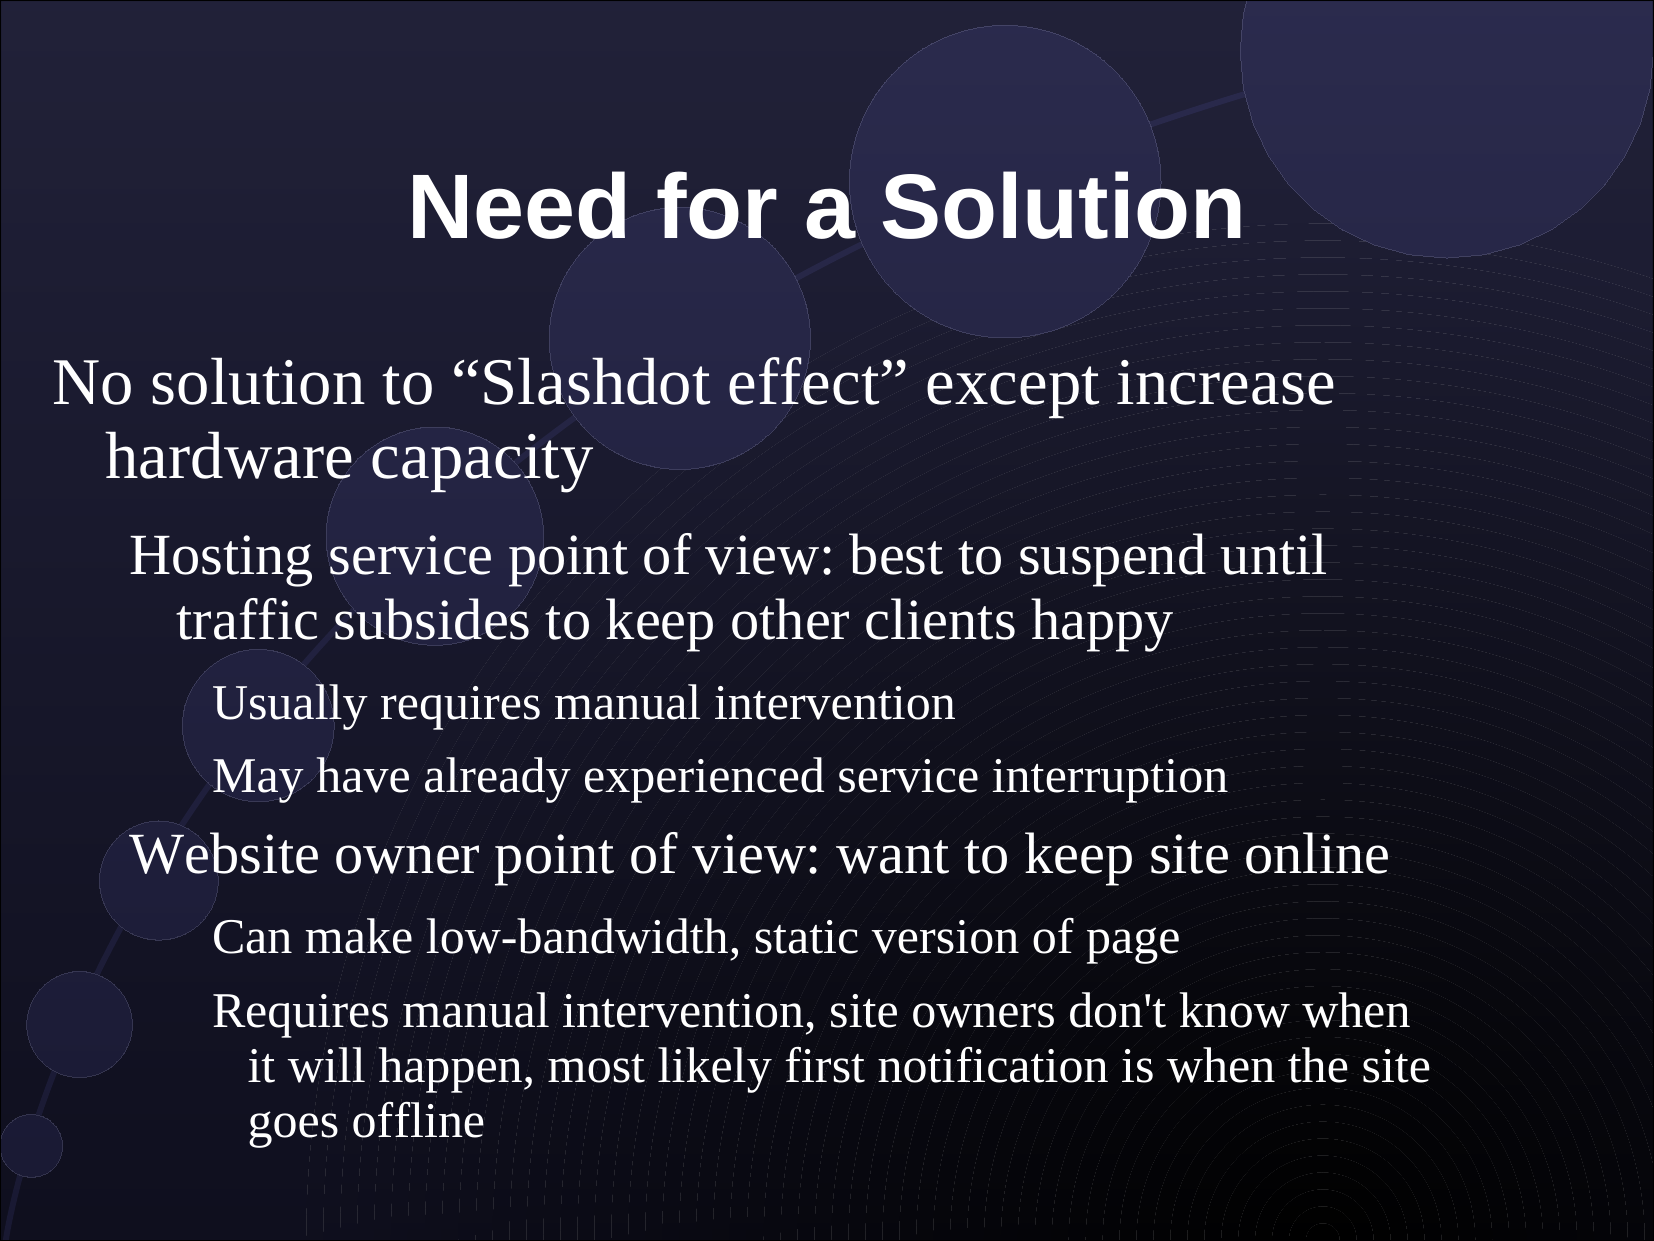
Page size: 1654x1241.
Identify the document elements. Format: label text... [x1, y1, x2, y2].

title Need for a Solution [121, 102, 1534, 311]
list No solution to “Slashdot effect” except increase hardware capacity Hosting service point of view: best to suspend until traffic subsides to keep other clients happy Usually requires manual intervention May have already experienced service interruption Website owner point of view: want to keep site online Can make low-bandwidth, static version of page Requires manual intervention, site owners don't know when it will happen, most likely first notification is when the site goes offline [34, 345, 1447, 1149]
